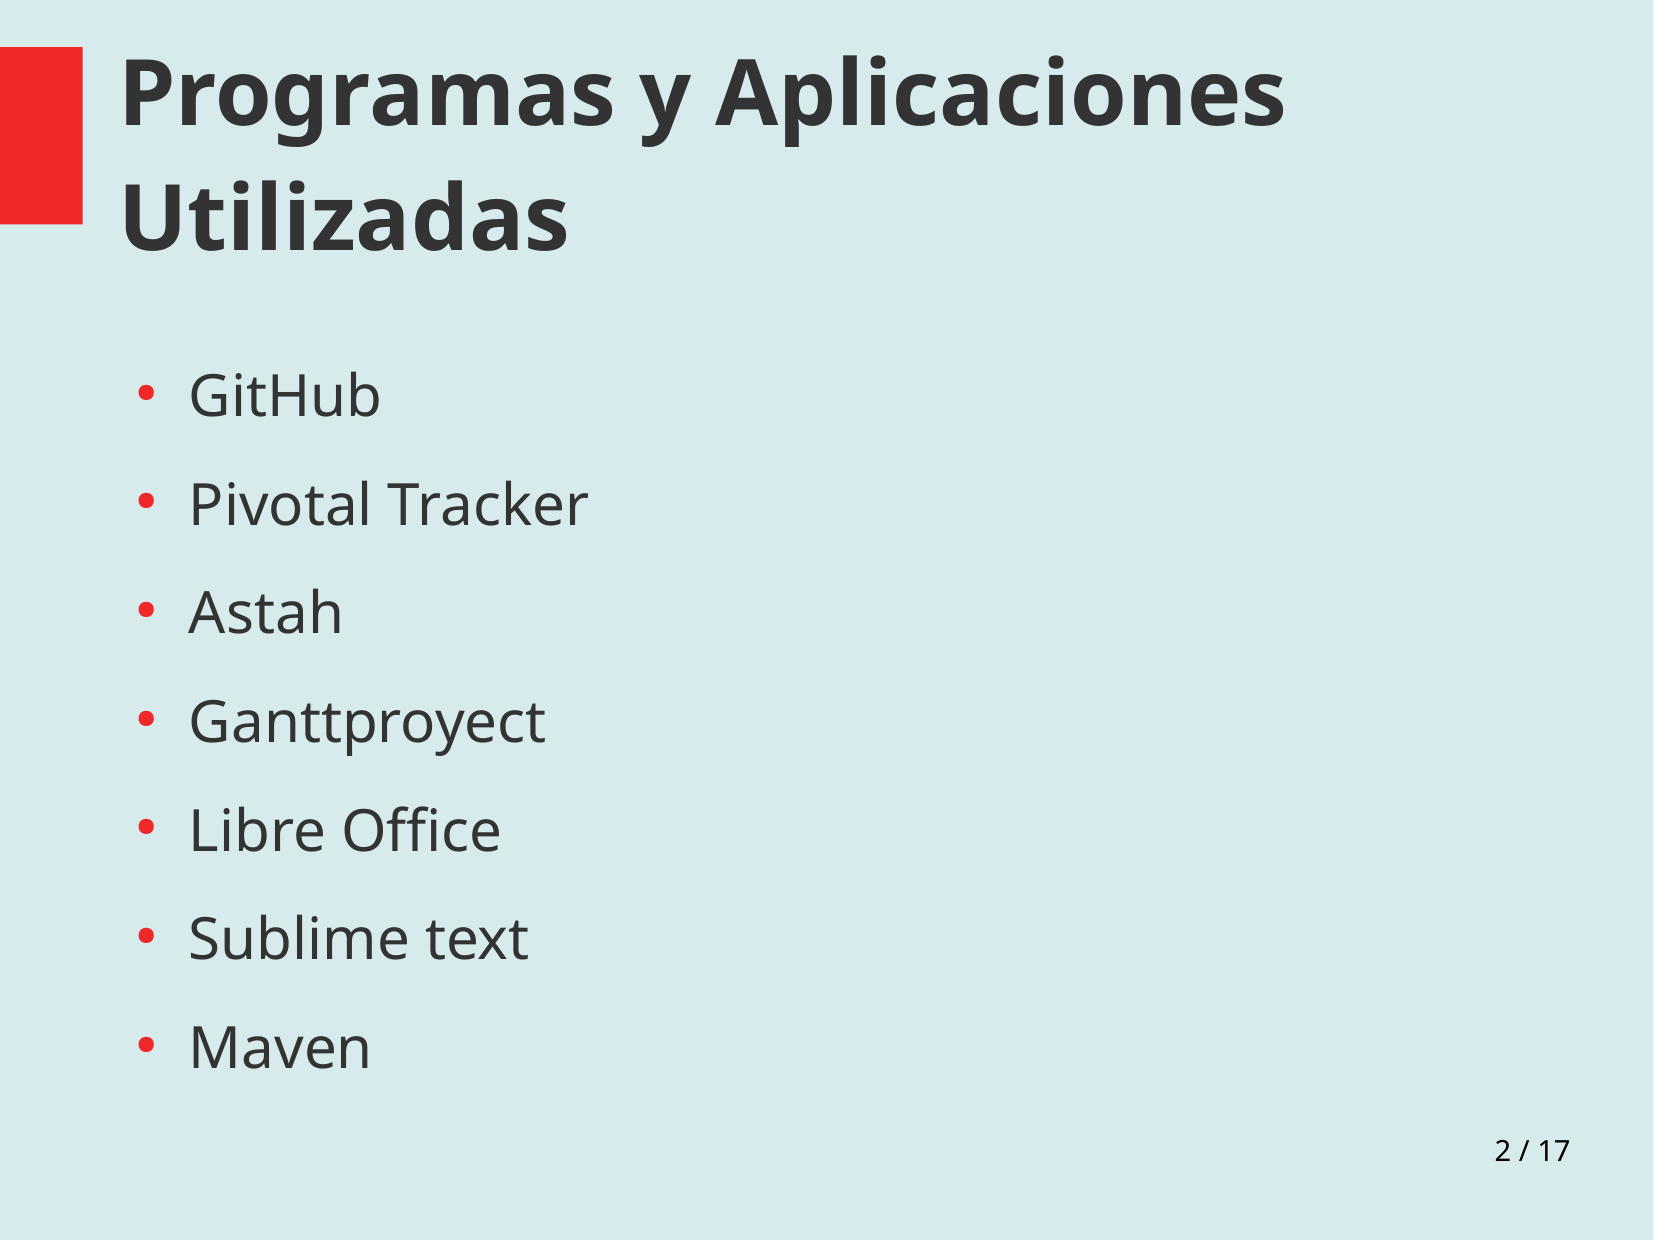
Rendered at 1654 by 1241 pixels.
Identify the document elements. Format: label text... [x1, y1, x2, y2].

list GitHub Pivotal Tracker Astah Ganttproyect Libre Office Sublime text Maven [118, 354, 1536, 1074]
title Programas y Aplicaciones Utilizadas [118, 45, 1571, 260]
